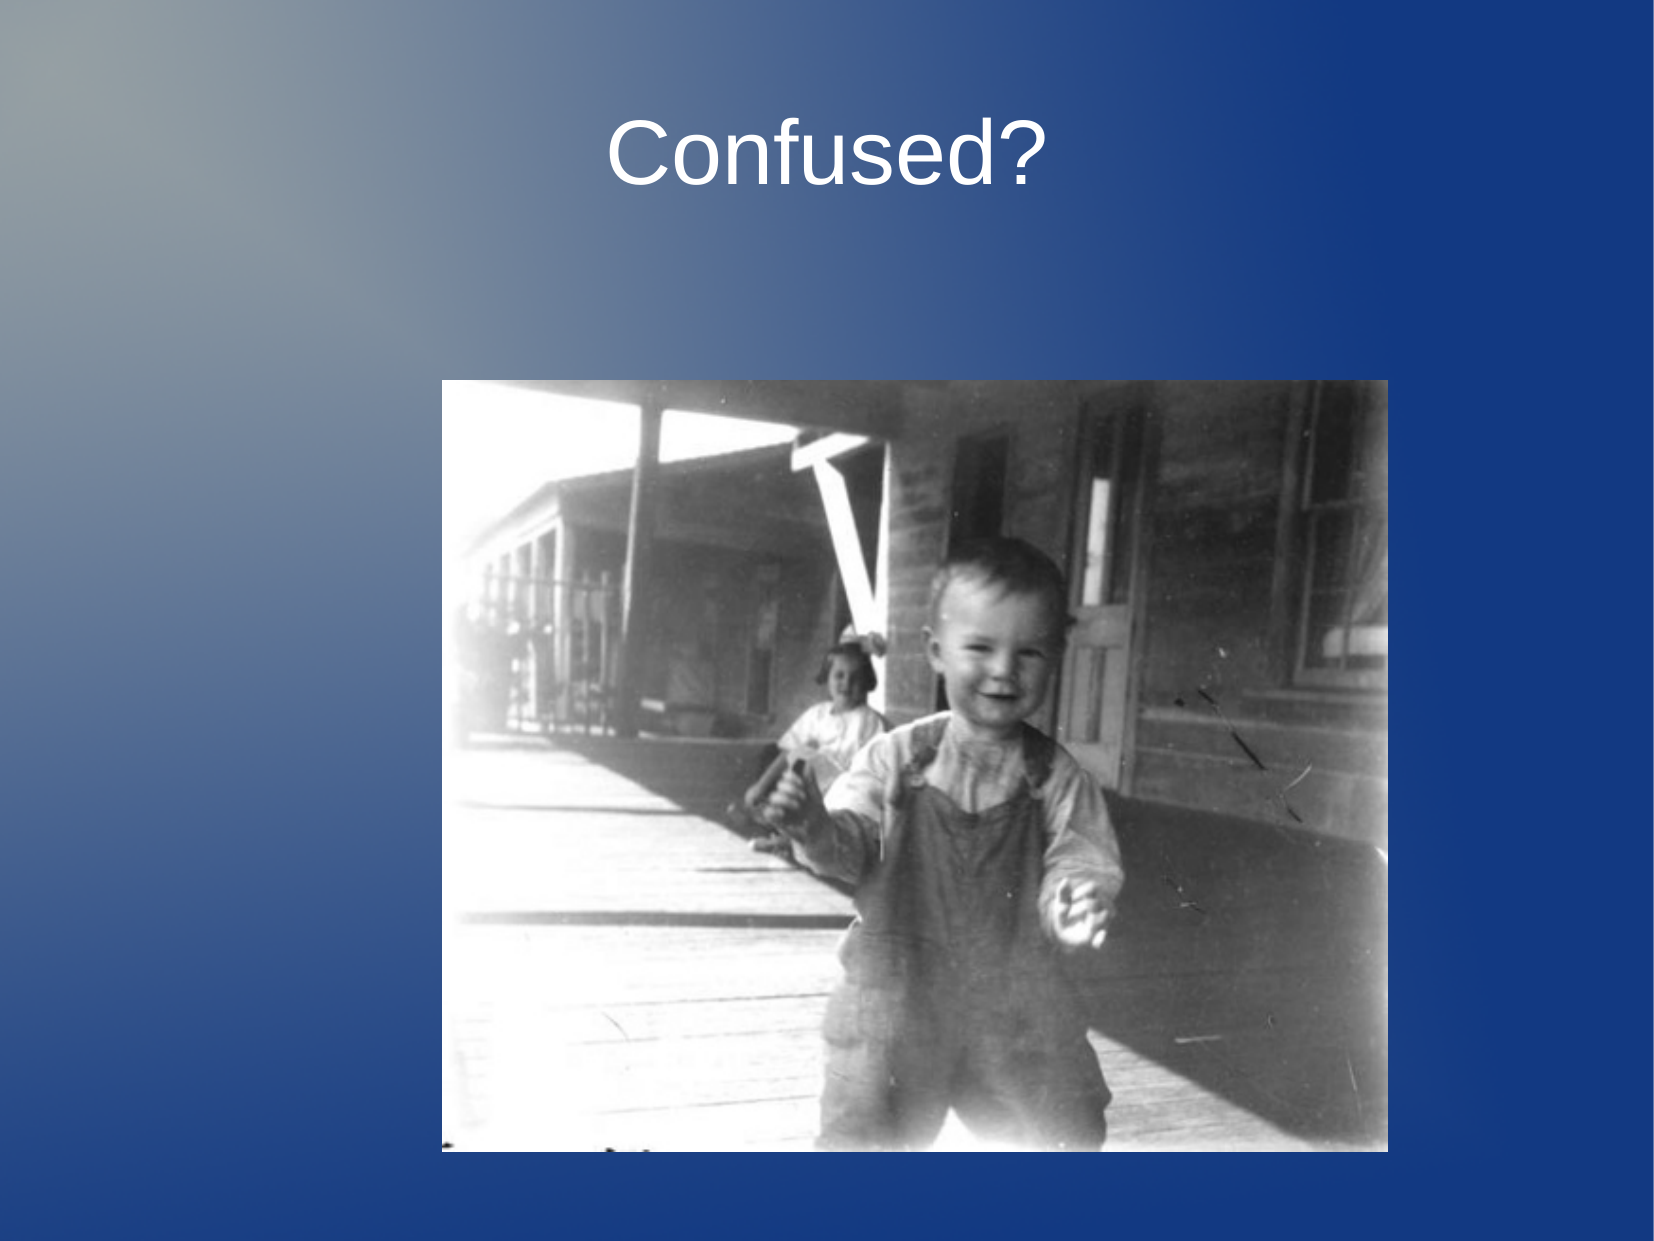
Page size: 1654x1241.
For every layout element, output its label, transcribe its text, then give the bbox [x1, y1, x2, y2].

picture [0, 0, 1654, 1241]
list [82, 290, 1571, 1094]
title Confused? [82, 56, 1571, 250]
